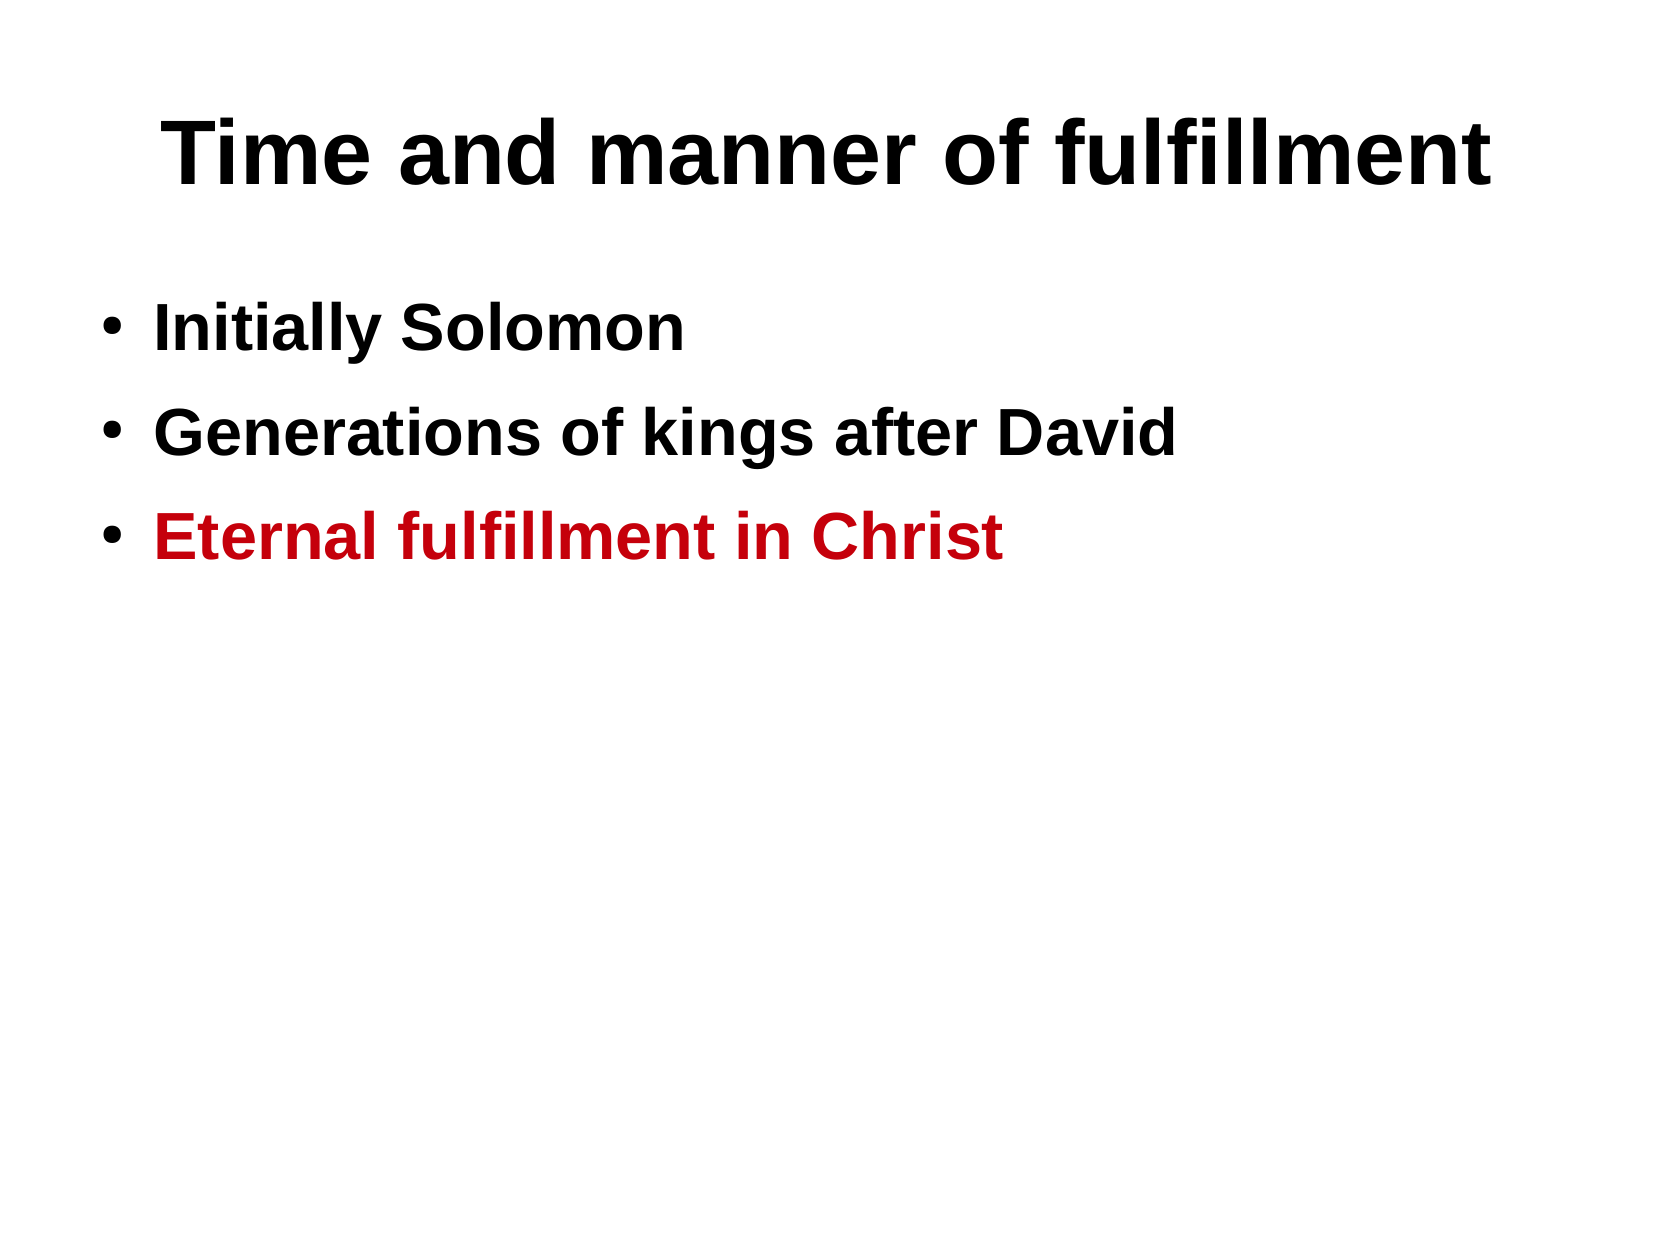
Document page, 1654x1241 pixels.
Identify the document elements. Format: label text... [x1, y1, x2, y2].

list Initially Solomon Generations of kings after David Eternal fulfillment in Christ [82, 290, 1571, 1109]
title Time and manner of fulfillment [82, 49, 1571, 257]
